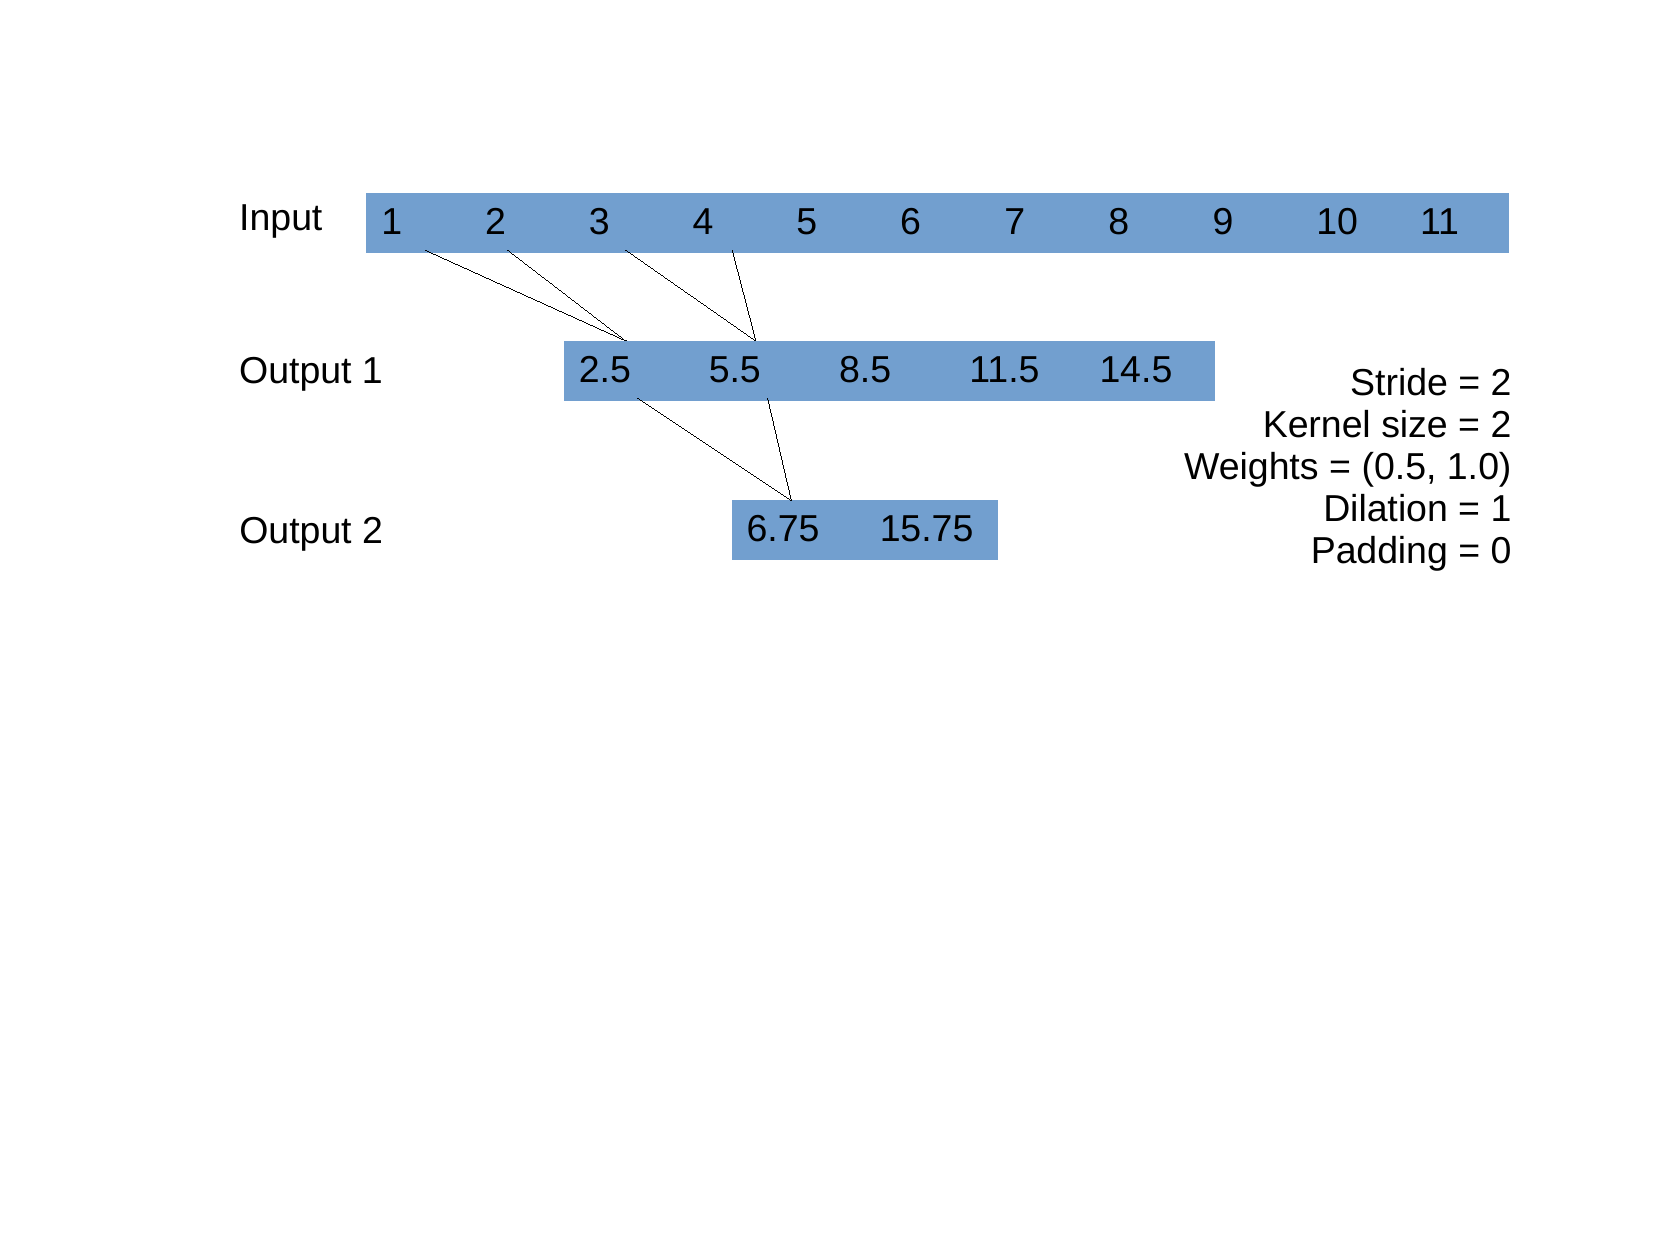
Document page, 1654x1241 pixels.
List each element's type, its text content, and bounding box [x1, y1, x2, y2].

table_header 14.5 [1157, 359, 1169, 368]
text_box Output 1 [224, 342, 402, 400]
table_header 2.5 [564, 341, 694, 401]
table_header 6 [886, 193, 990, 253]
text_box Output 2 [224, 501, 402, 559]
text_box Stride = 2 Kernel size = 2 Weights = (0.5, 1.0) Dilation = 1 Padding = 0 [1169, 353, 1528, 579]
table_header 8.5 [824, 341, 955, 401]
table_header 3 [574, 193, 678, 253]
table_header 1 [378, 193, 470, 253]
table_header 14.5 [1085, 341, 1215, 401]
table_header 6.75 [732, 500, 865, 560]
table_header 10 [1302, 193, 1406, 253]
table_header 11 [1406, 193, 1509, 253]
table_header 15.75 [865, 500, 998, 560]
table_header 5.5 [694, 341, 824, 401]
table_header 7 [990, 193, 1094, 253]
table_header 2 [470, 193, 574, 253]
table_header 5 [782, 193, 886, 253]
table_header 11.5 [955, 341, 1085, 401]
table_header 8 [1094, 193, 1198, 253]
text_box Input [224, 188, 378, 288]
table_header 9 [1198, 193, 1302, 253]
table_header 4 [678, 193, 782, 253]
